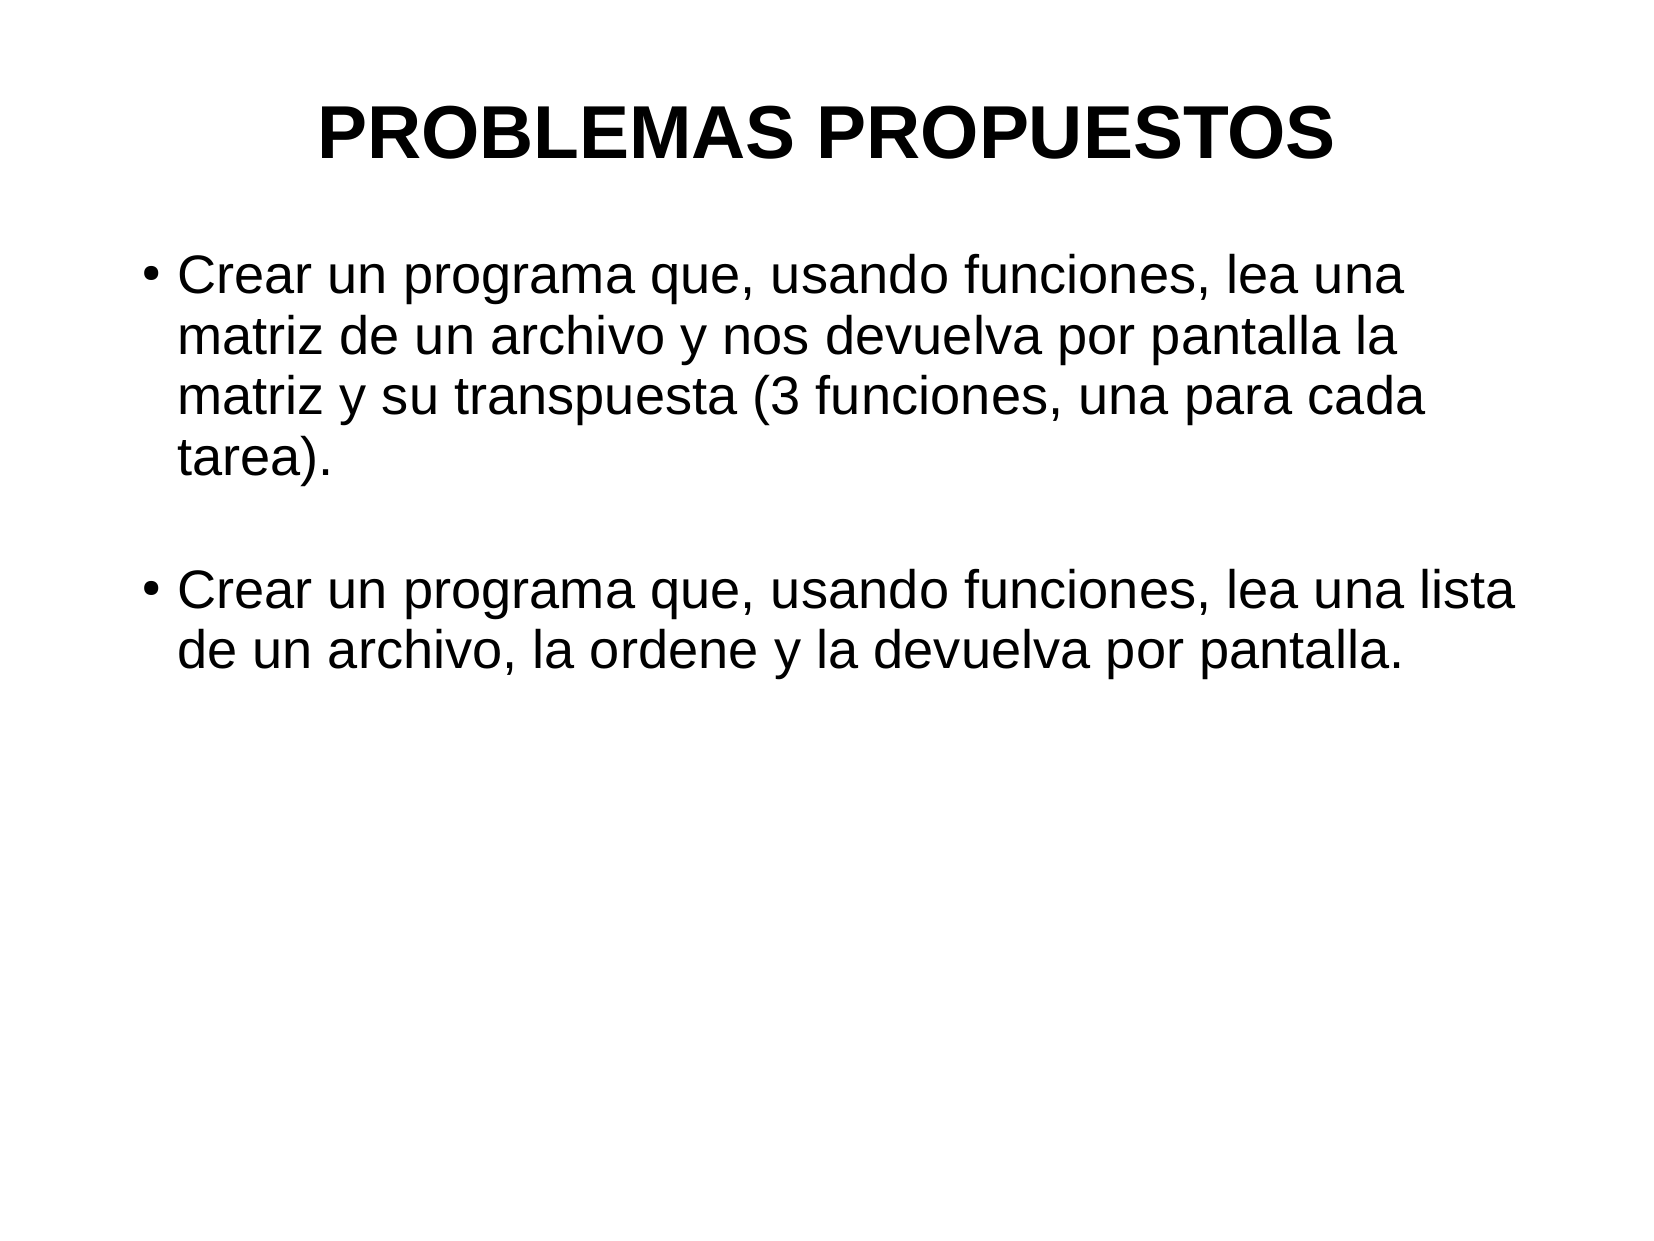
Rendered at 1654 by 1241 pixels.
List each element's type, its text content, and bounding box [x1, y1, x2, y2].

text_box Crear un programa que, usando funciones, lea una matriz de un archivo y nos devuelva por pantalla la matriz y su transpuesta (3 funciones, una para cada tarea). Crear un programa que, usando funciones, lea una lista de un archivo, la ordene y la devuelva por pantalla. [141, 244, 1560, 1153]
title PROBLEMAS PROPUESTOS [82, 29, 1571, 237]
